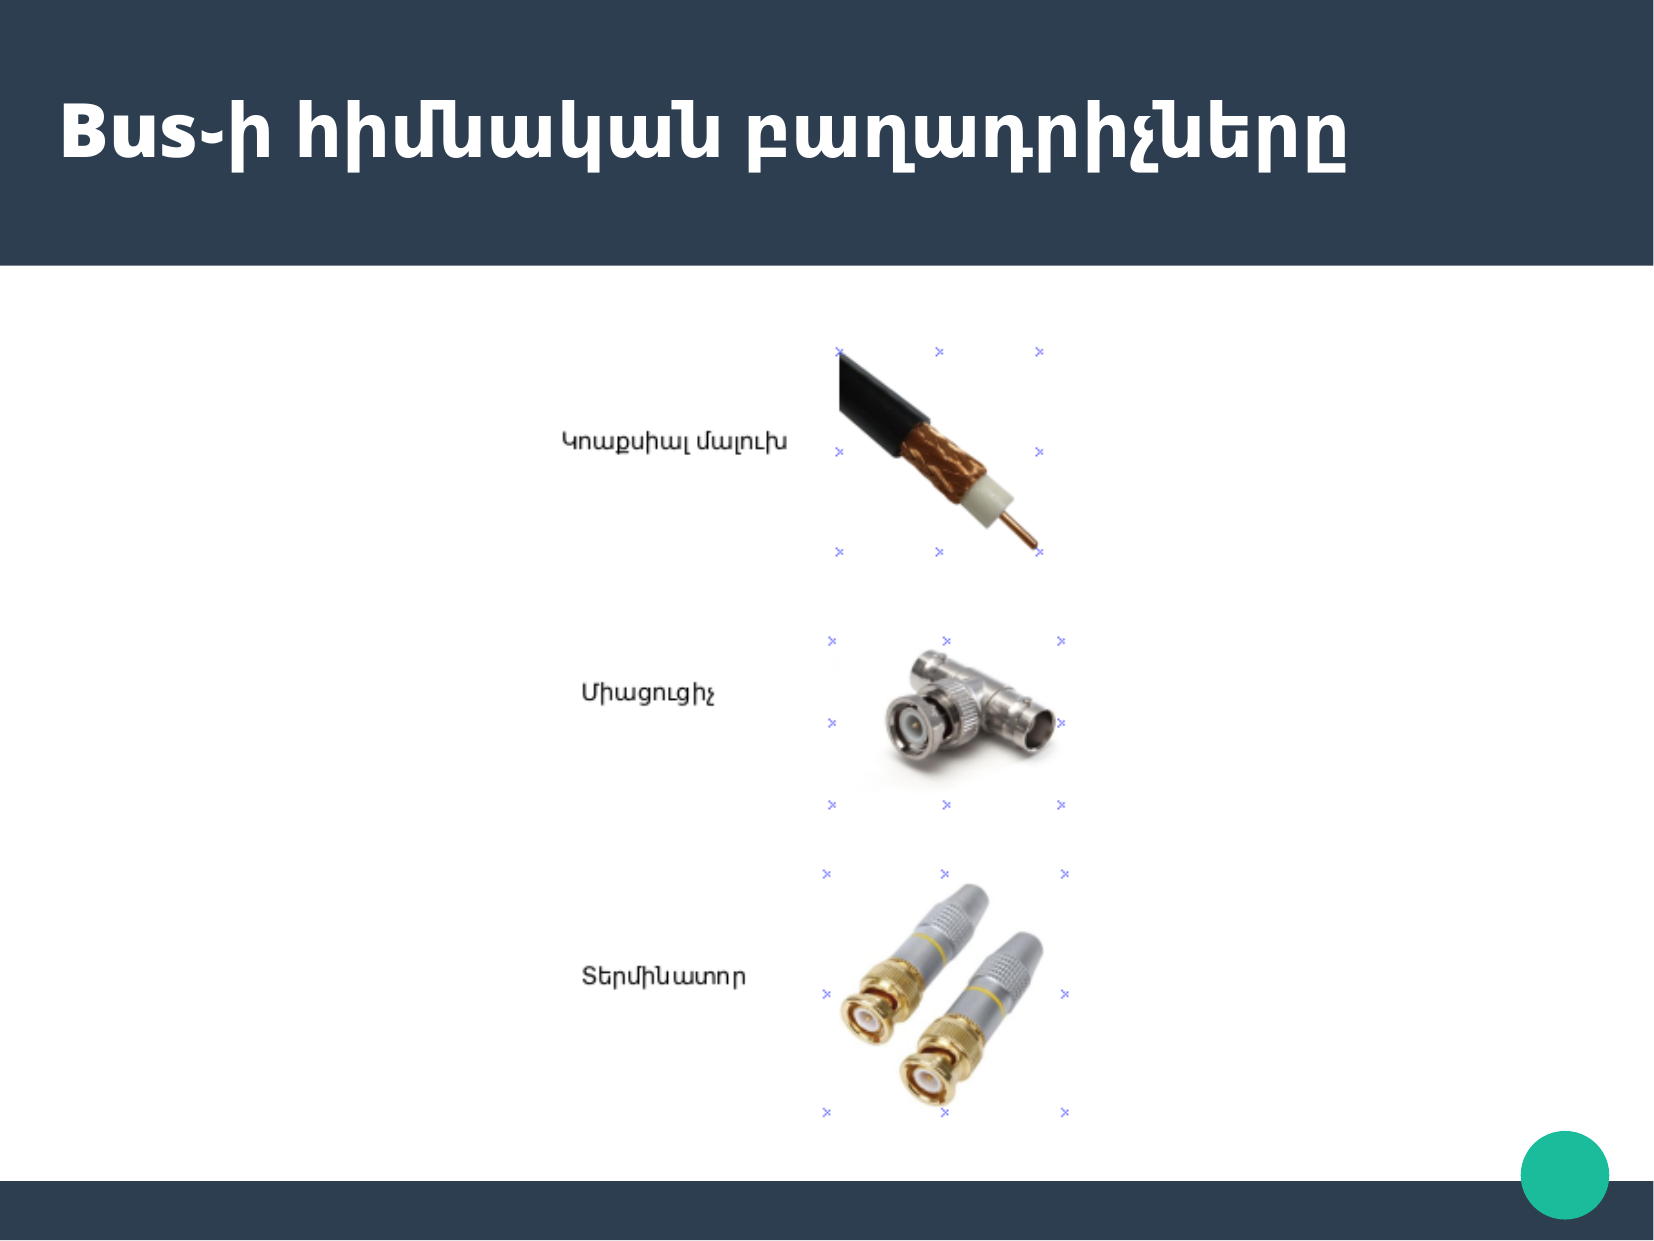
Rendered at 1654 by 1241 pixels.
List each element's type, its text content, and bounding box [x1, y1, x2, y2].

title Bus֊ի հիմնական բաղադրիչները [59, 49, 1595, 207]
picture [527, 324, 1127, 1152]
